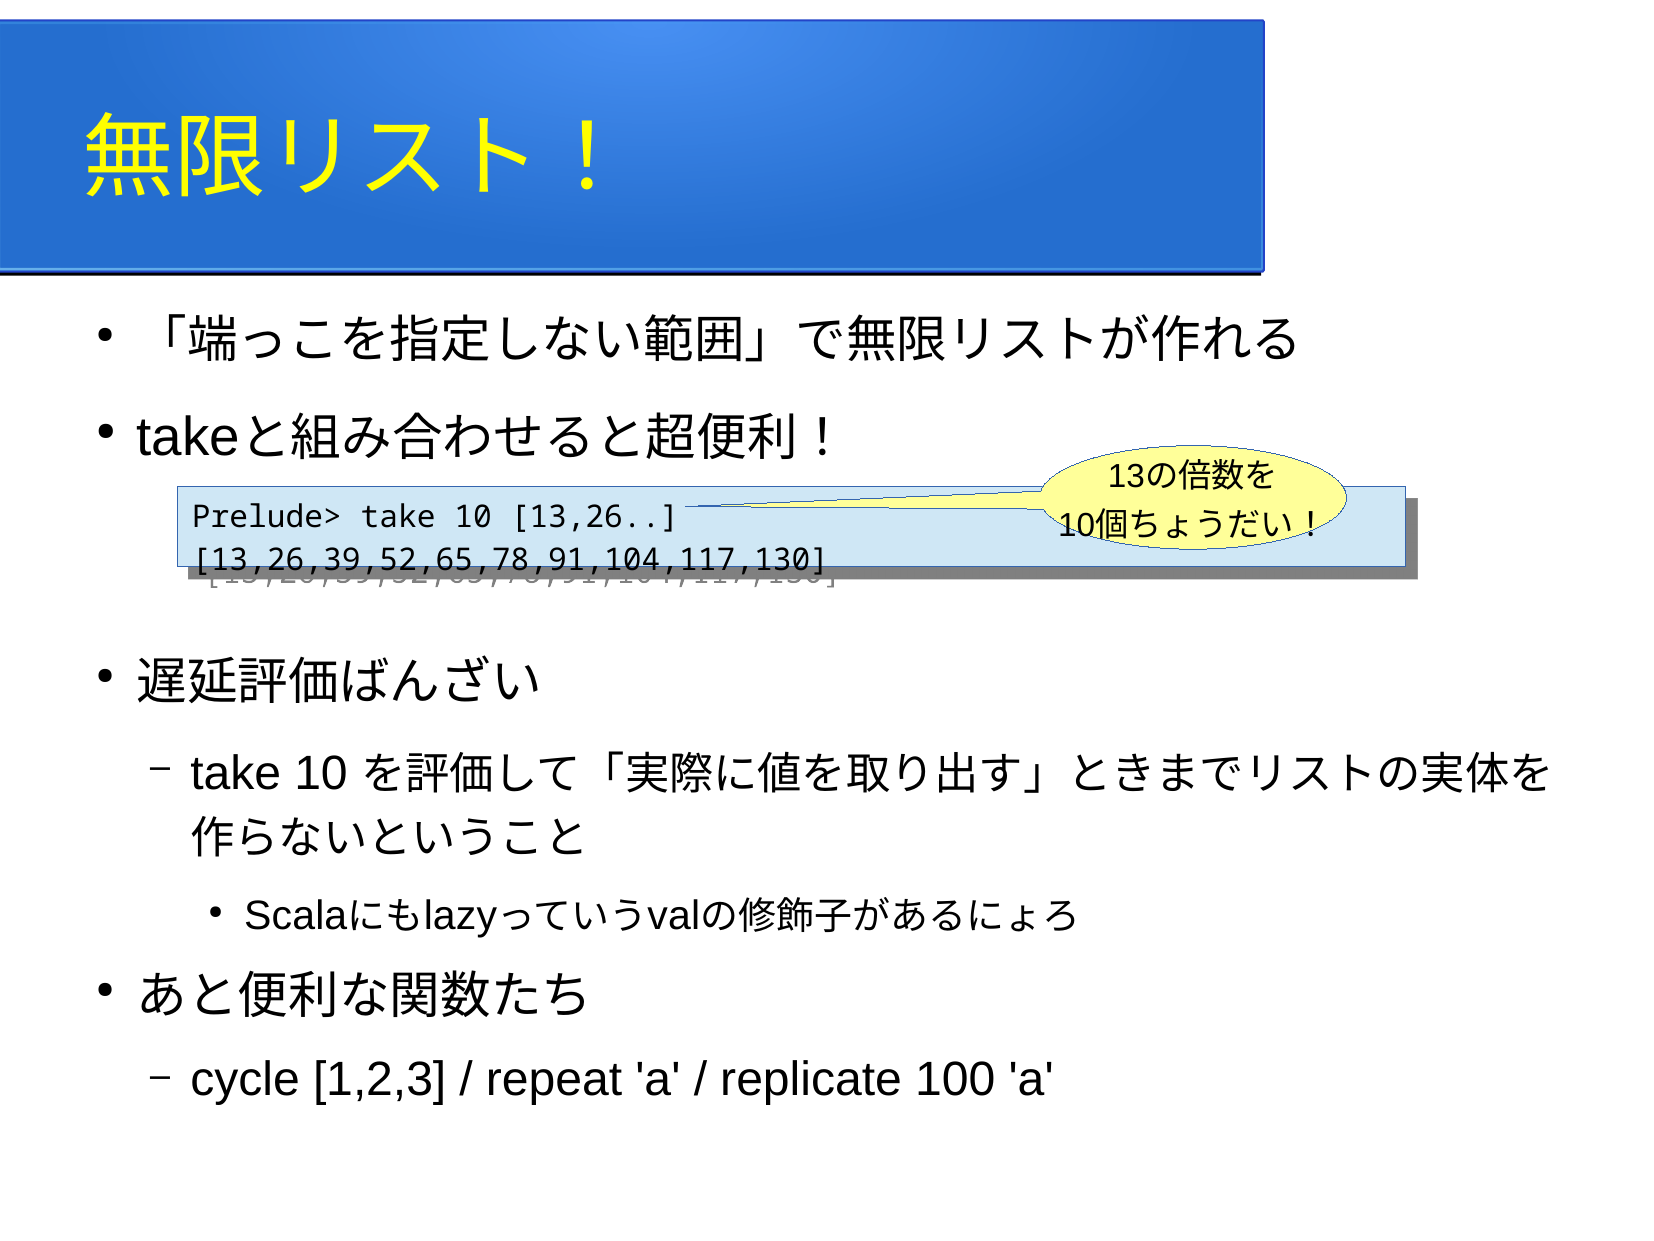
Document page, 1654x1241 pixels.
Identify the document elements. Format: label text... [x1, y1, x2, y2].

list 「端っこを指定しない範囲」で無限リストが作れる takeと組み合わせると超便利！ 遅延評価ばんざい take 10 を評価して「実際に値を取り出す」ときまでリストの実体を作らないということ Scalaにもlazyっていうvalの修飾子があるにょろ あと便利な関数たち cycle [1,2,3] / repeat 'a' / replicate 100 'a' [82, 299, 1571, 1111]
text_box 13の倍数を 10個ちょうだい！ [685, 445, 1347, 550]
title 無限リスト！ [82, 47, 1235, 252]
text_box Prelude> take 10 [13,26..] [13,26,39,52,65,78,91,104,117,130] [177, 486, 1406, 567]
